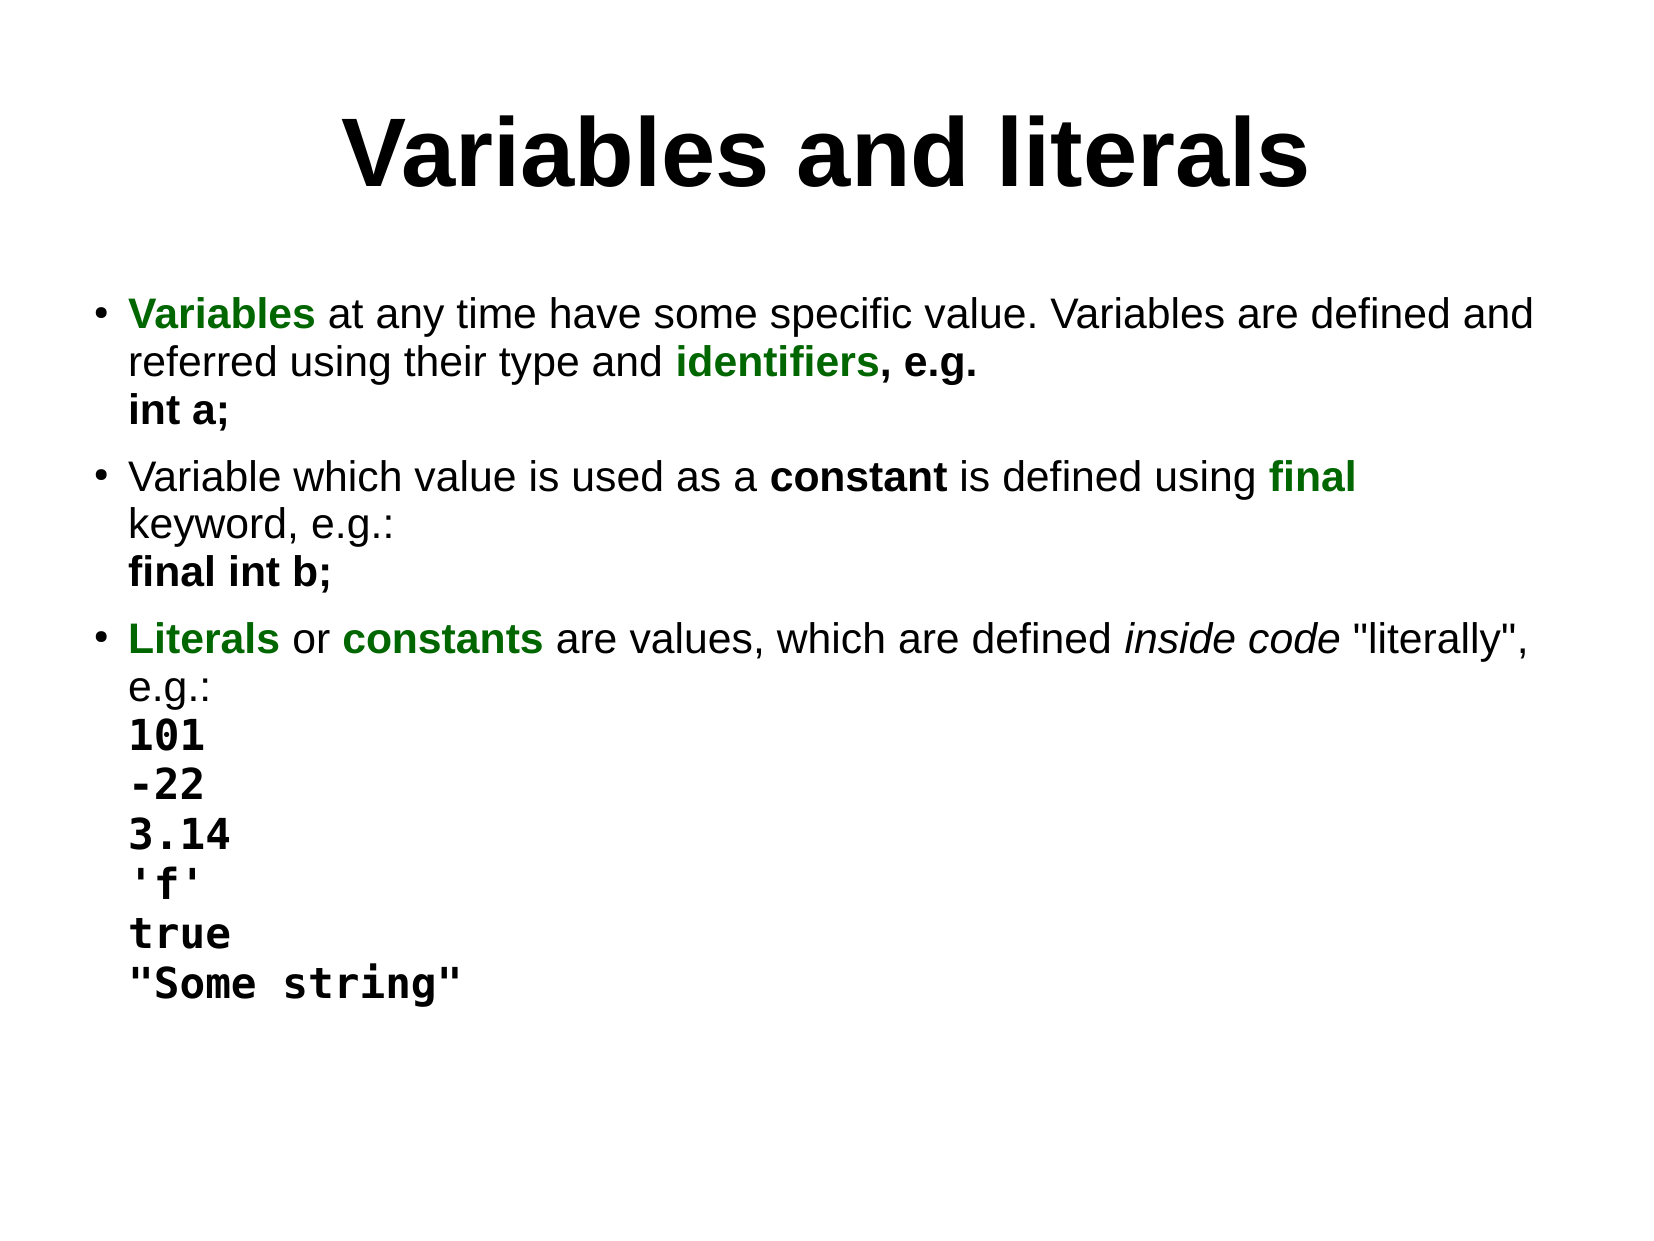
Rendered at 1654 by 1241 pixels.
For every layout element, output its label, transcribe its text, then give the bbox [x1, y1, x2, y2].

list Variables at any time have some specific value. Variables are defined and referred using their type and identifiers, e.g. int a; Variable which value is used as a constant is defined using final keyword, e.g.: final int b; Literals or constants are values, which are defined inside code "literally", e.g.: 101 -22 3.14 'f' true "Some string" [82, 290, 1538, 1010]
title Variables and literals [82, 49, 1571, 257]
